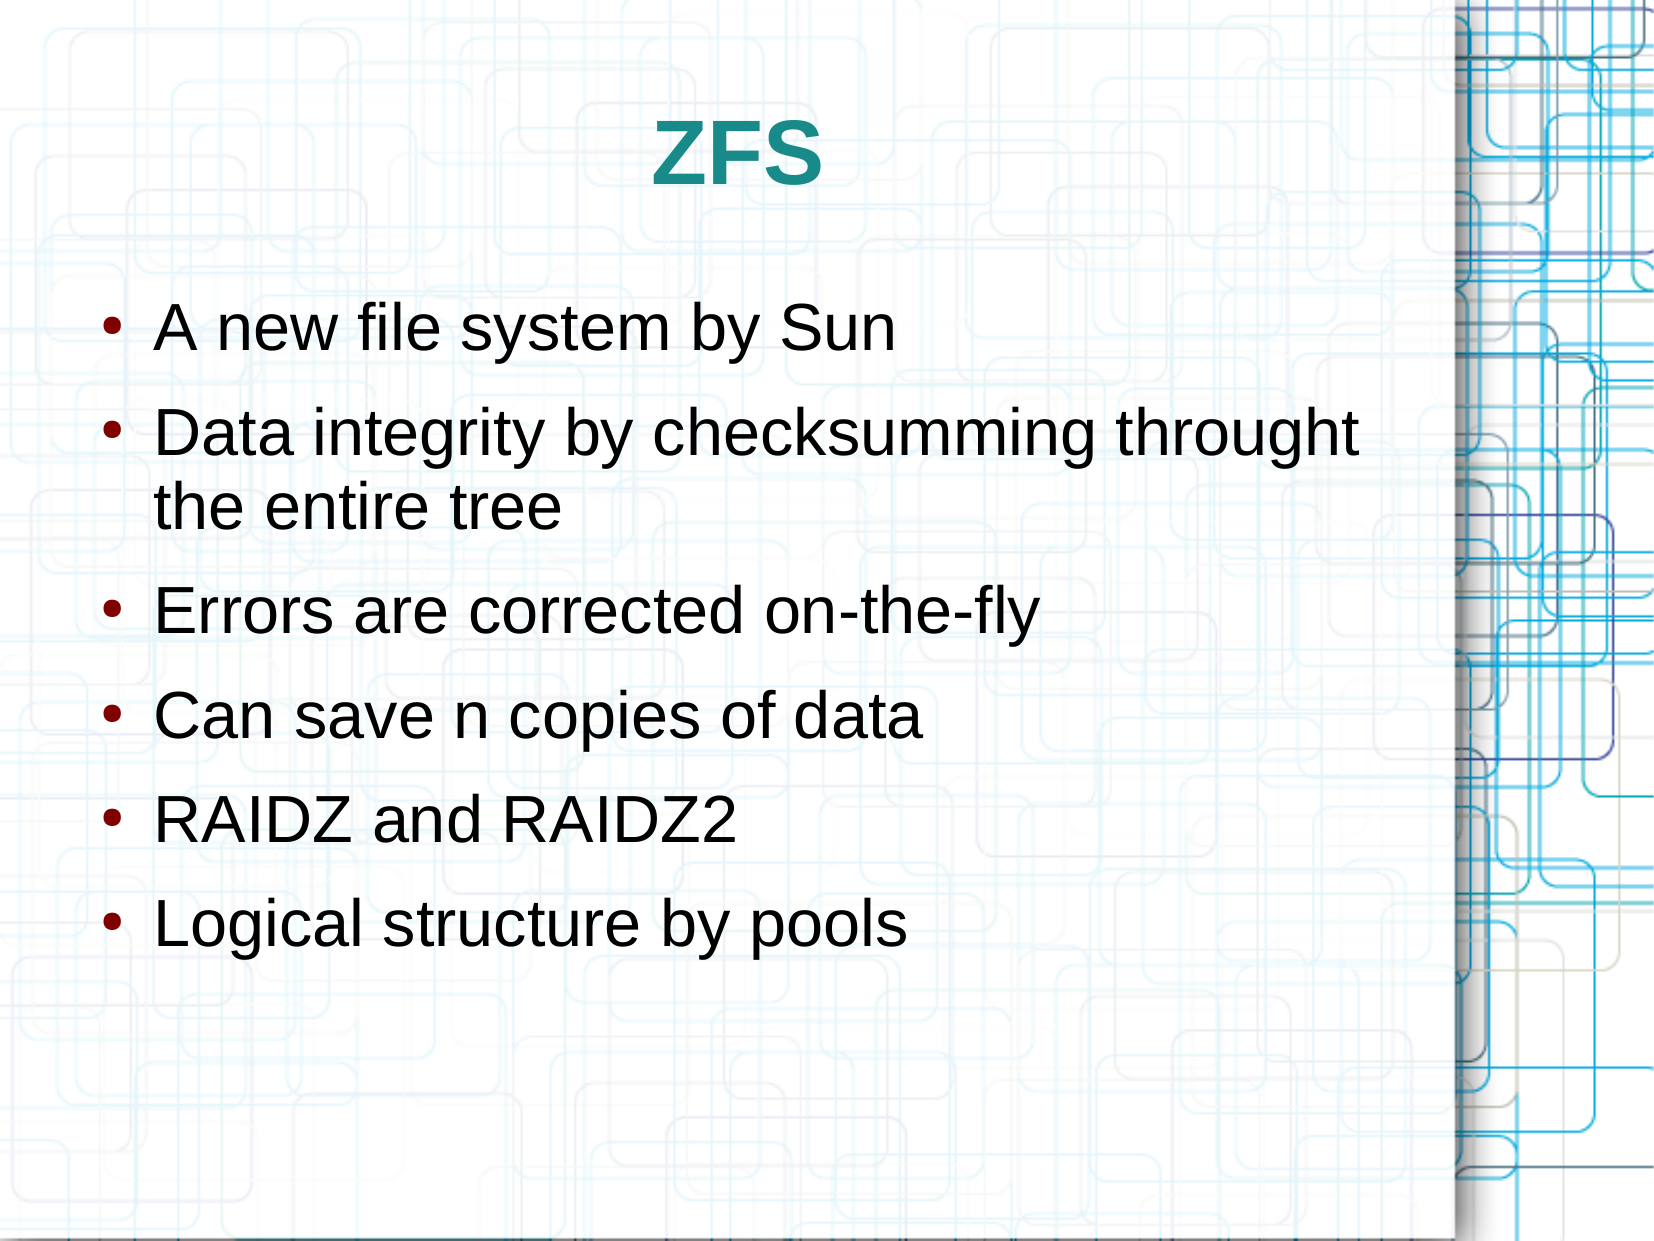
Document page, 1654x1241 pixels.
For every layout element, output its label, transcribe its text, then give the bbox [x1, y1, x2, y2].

title ZFS [59, 49, 1418, 257]
picture [0, 0, 1654, 1241]
list A new file system by Sun Data integrity by checksumming throught the entire tree Errors are corrected on-the-fly Can save n copies of data RAIDZ and RAIDZ2 Logical structure by pools [82, 290, 1418, 1109]
